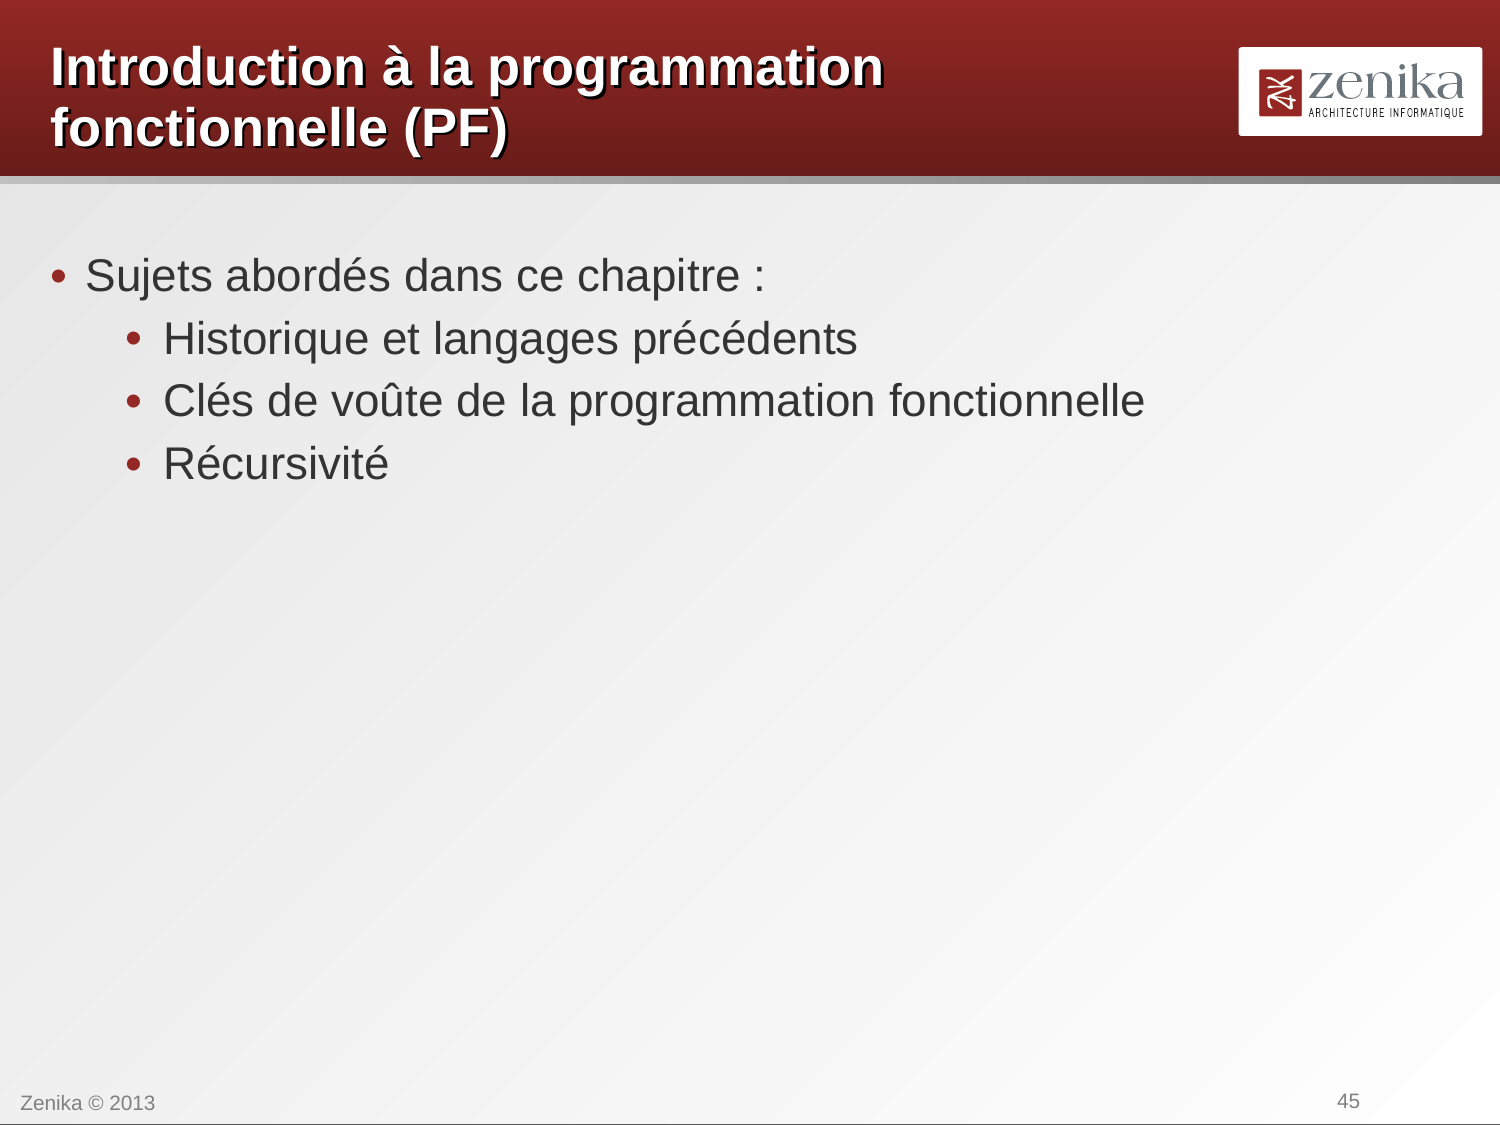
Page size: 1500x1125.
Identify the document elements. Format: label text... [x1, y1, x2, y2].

title Introduction à la programmation fonctionnelle (PF) [50, 15, 1206, 180]
list Sujets abordés dans ce chapitre : Historique et langages précédents Clés de voûte de la programmation fonctionnelle Récursivité [50, 249, 1435, 1079]
picture [1257, 58, 1464, 125]
